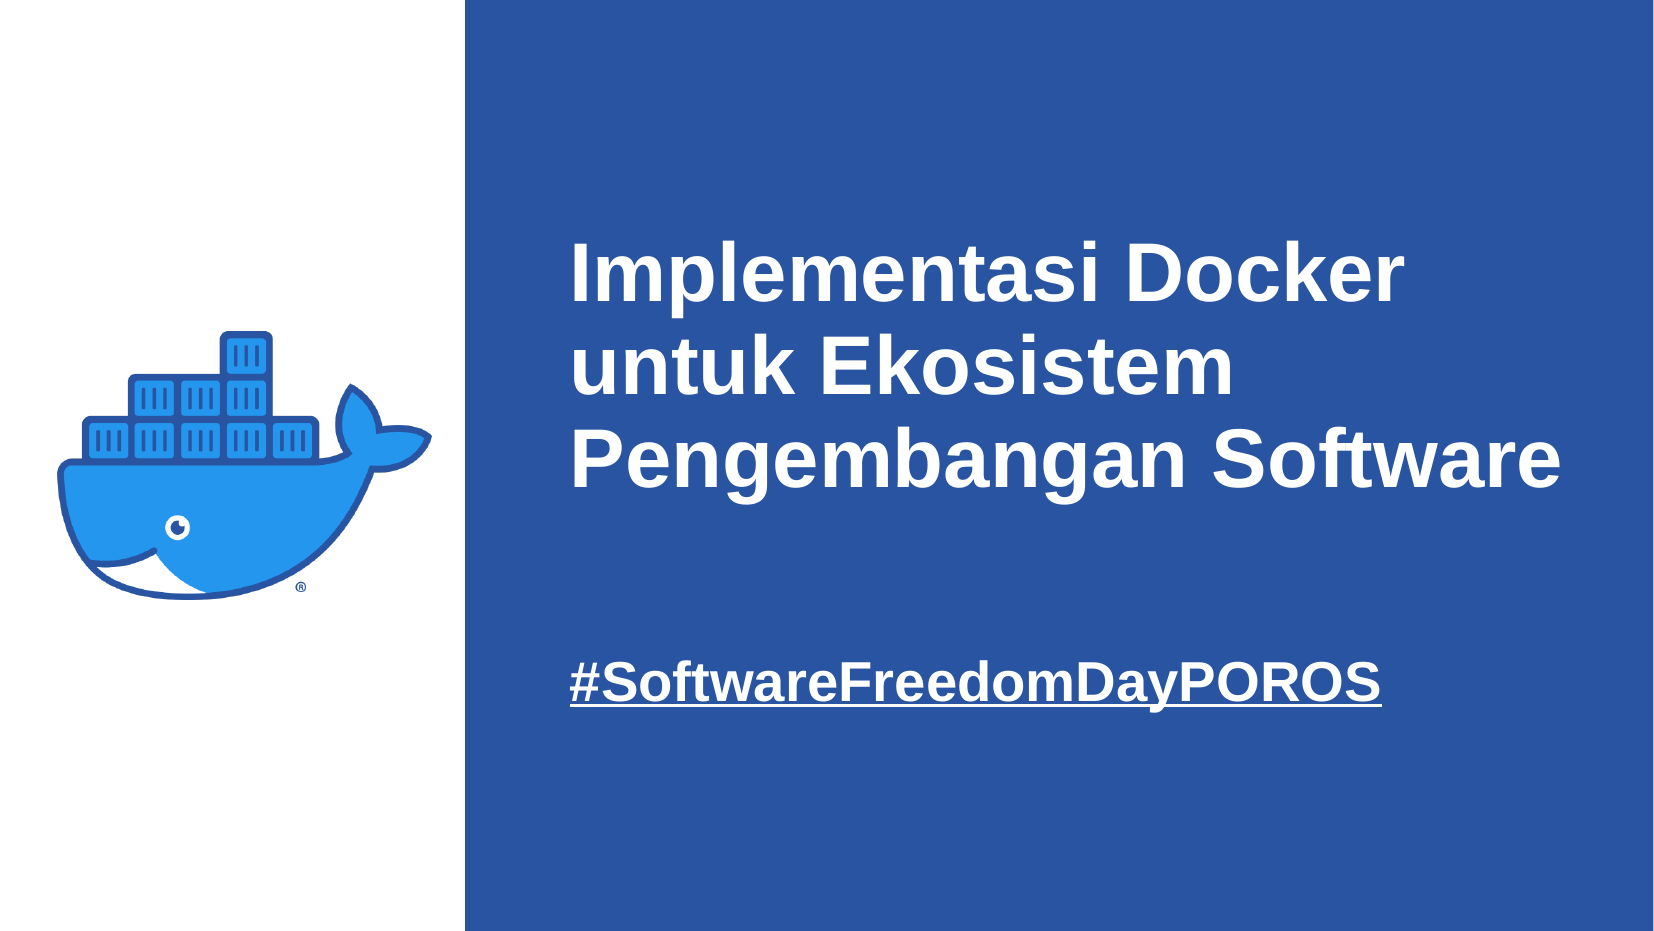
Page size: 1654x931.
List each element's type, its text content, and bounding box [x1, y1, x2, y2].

picture [465, 0, 1654, 931]
picture [57, 331, 432, 601]
text_box Implementasi Docker untuk Ekosistem Pengembangan Software #SoftwareFreedomDayPOROS [555, 219, 1621, 721]
